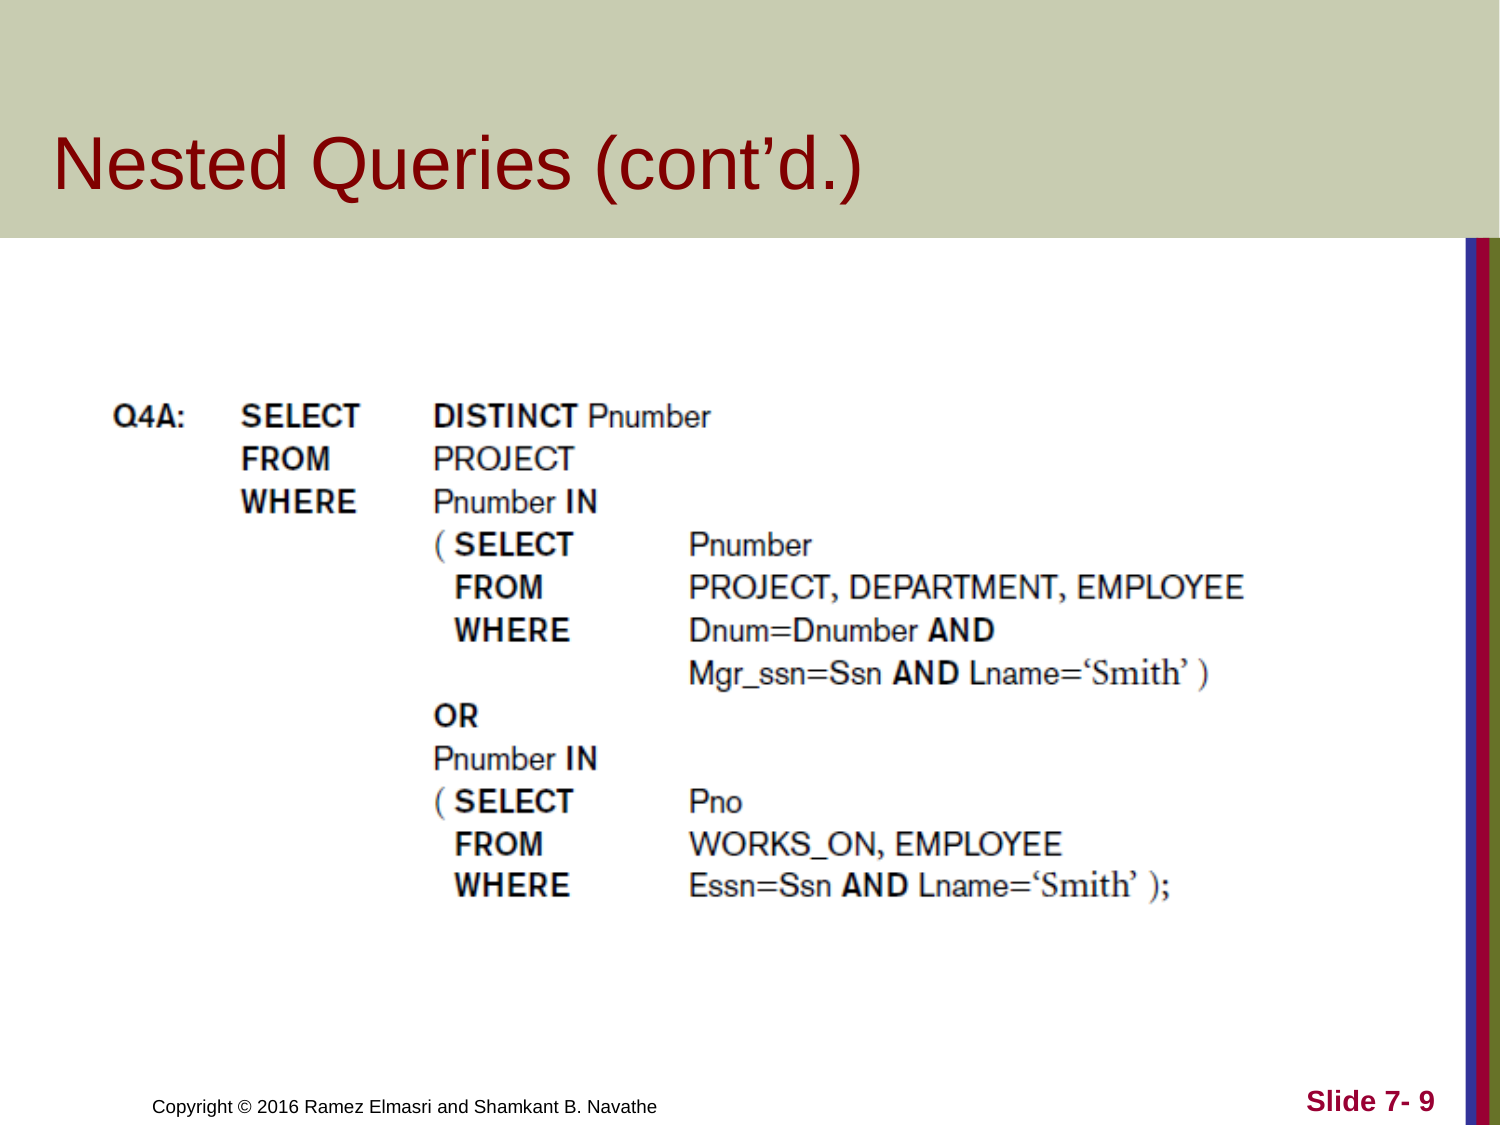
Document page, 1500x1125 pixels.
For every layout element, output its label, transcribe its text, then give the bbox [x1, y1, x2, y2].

text_box Slide 7- 9 [1137, 1050, 1450, 1125]
picture [99, 387, 1296, 925]
title Nested Queries (cont’d.) [37, 49, 1317, 213]
